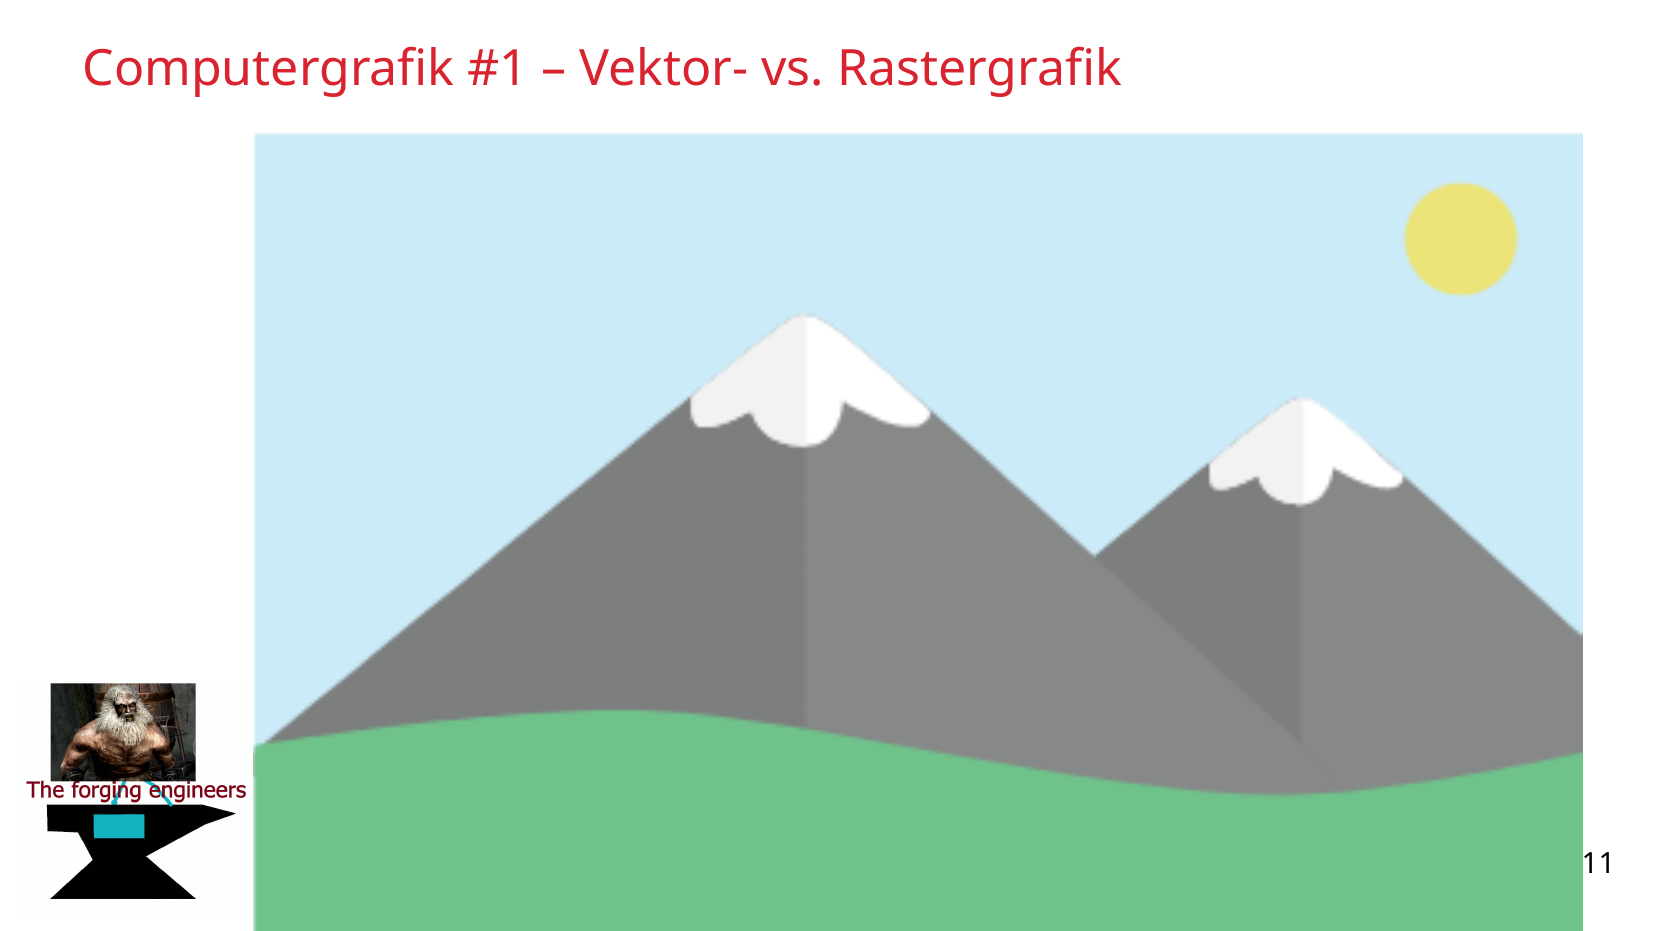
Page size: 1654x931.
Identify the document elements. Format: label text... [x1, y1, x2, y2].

picture [17, 132, 1583, 931]
title Computergrafik #1 – Vektor- vs. Rastergrafik [82, 37, 1571, 95]
